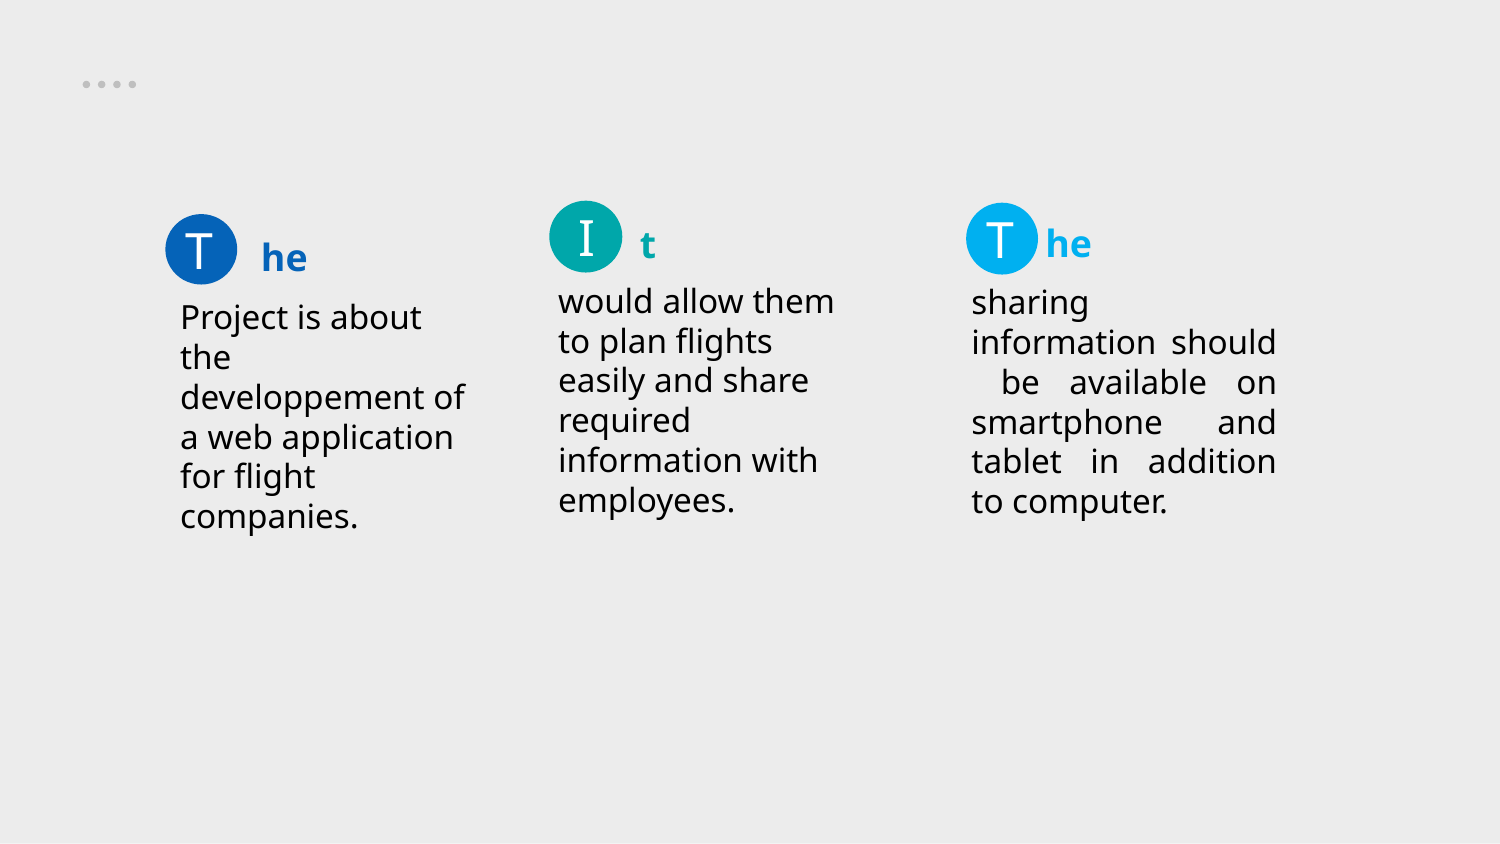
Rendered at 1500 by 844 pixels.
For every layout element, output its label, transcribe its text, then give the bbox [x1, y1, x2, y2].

text_box T [170, 212, 228, 288]
text_box he [1030, 212, 1299, 273]
text_box he [246, 226, 515, 317]
text_box T [971, 200, 1029, 273]
text_box sharing information should be available on smartphone and tablet in addition to computer. [956, 273, 1293, 529]
text_box [1029, 214, 1039, 263]
text_box I [563, 198, 611, 272]
text_box [228, 225, 238, 273]
text_box [611, 210, 623, 263]
text_box [165, 232, 170, 267]
text_box t [625, 213, 898, 274]
text_box [966, 220, 971, 257]
text_box [549, 208, 563, 265]
text_box Project is about the developpement of a web application for flight companies. [165, 288, 485, 573]
text_box would allow them to plan flights easily and share required information with employees. [543, 272, 875, 557]
